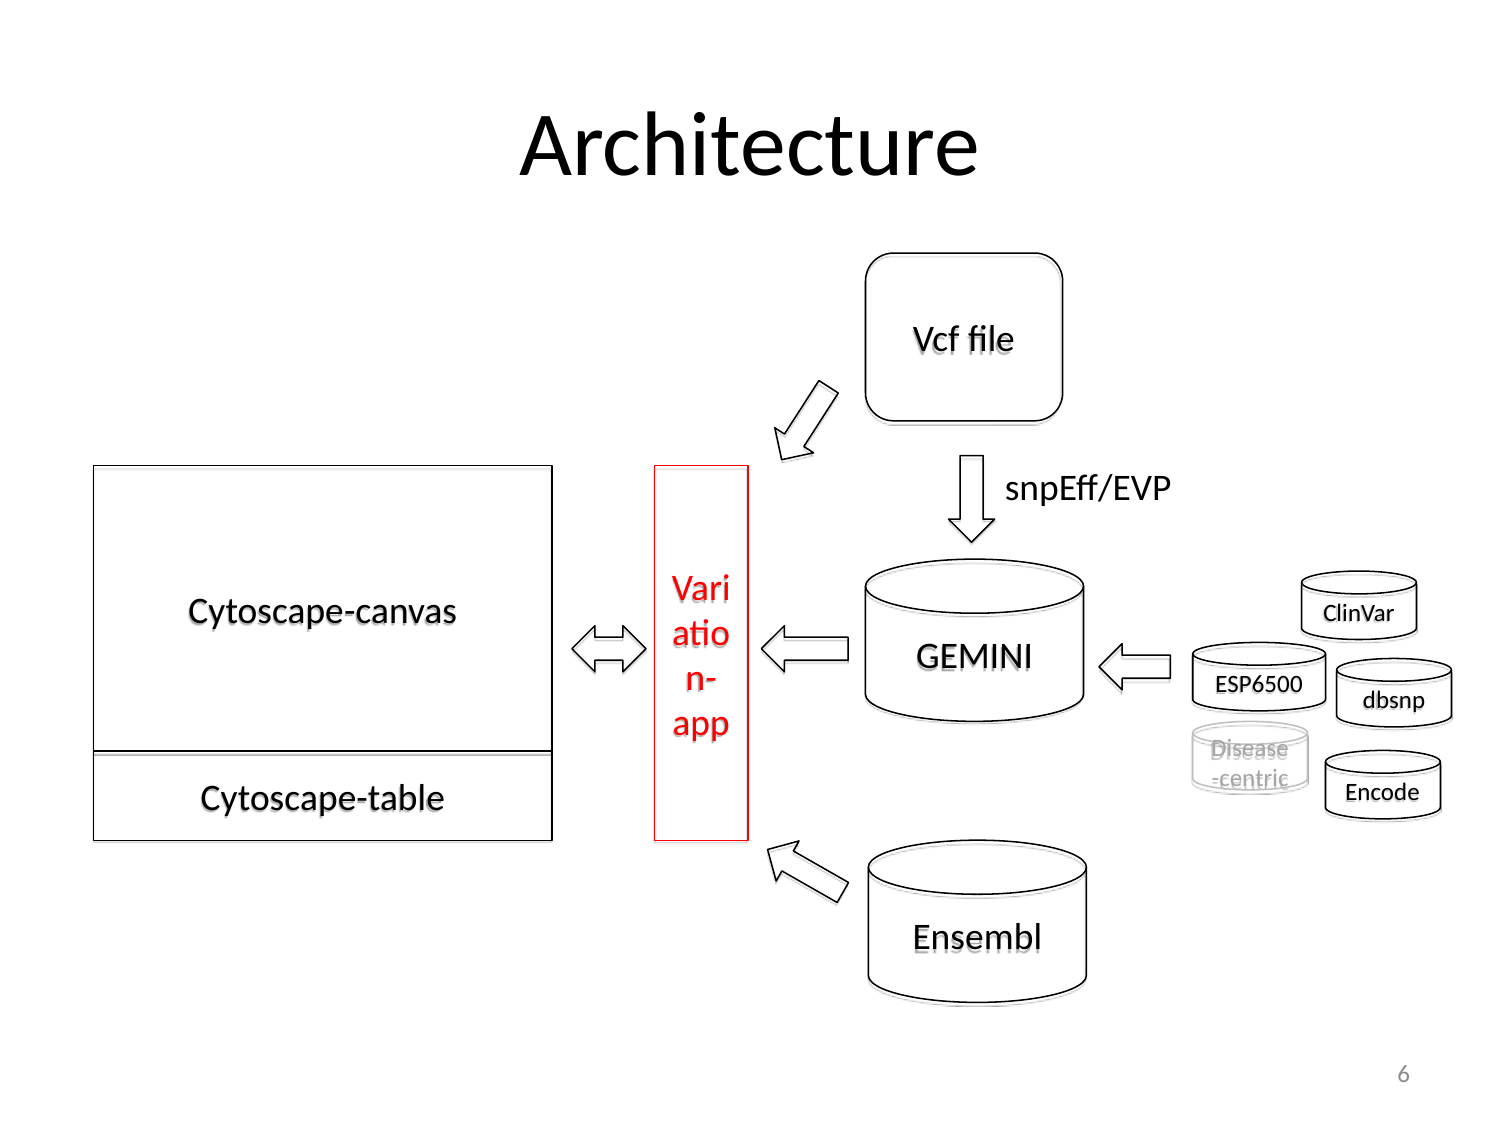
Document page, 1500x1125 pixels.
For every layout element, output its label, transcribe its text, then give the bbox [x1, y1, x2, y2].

text_box Cytoscape-canvas [94, 466, 552, 751]
slide_number <number> [1074, 1042, 1425, 1103]
text_box Ensembl [868, 840, 1087, 1003]
text_box snpEff/EVP [990, 455, 1193, 516]
text_box ESP6500 [1192, 642, 1326, 711]
text_box ClinVar [1301, 571, 1417, 640]
text_box Encode [1325, 750, 1441, 819]
title Architecture [75, 45, 1425, 233]
text_box GEMINI [865, 559, 1084, 722]
text_box Cytoscape-table [94, 751, 552, 840]
text_box Vcf file [865, 253, 1063, 421]
text_box dbsnp [1336, 658, 1452, 727]
text_box Disease-centric [1192, 721, 1308, 790]
text_box Variation-app [654, 466, 748, 840]
